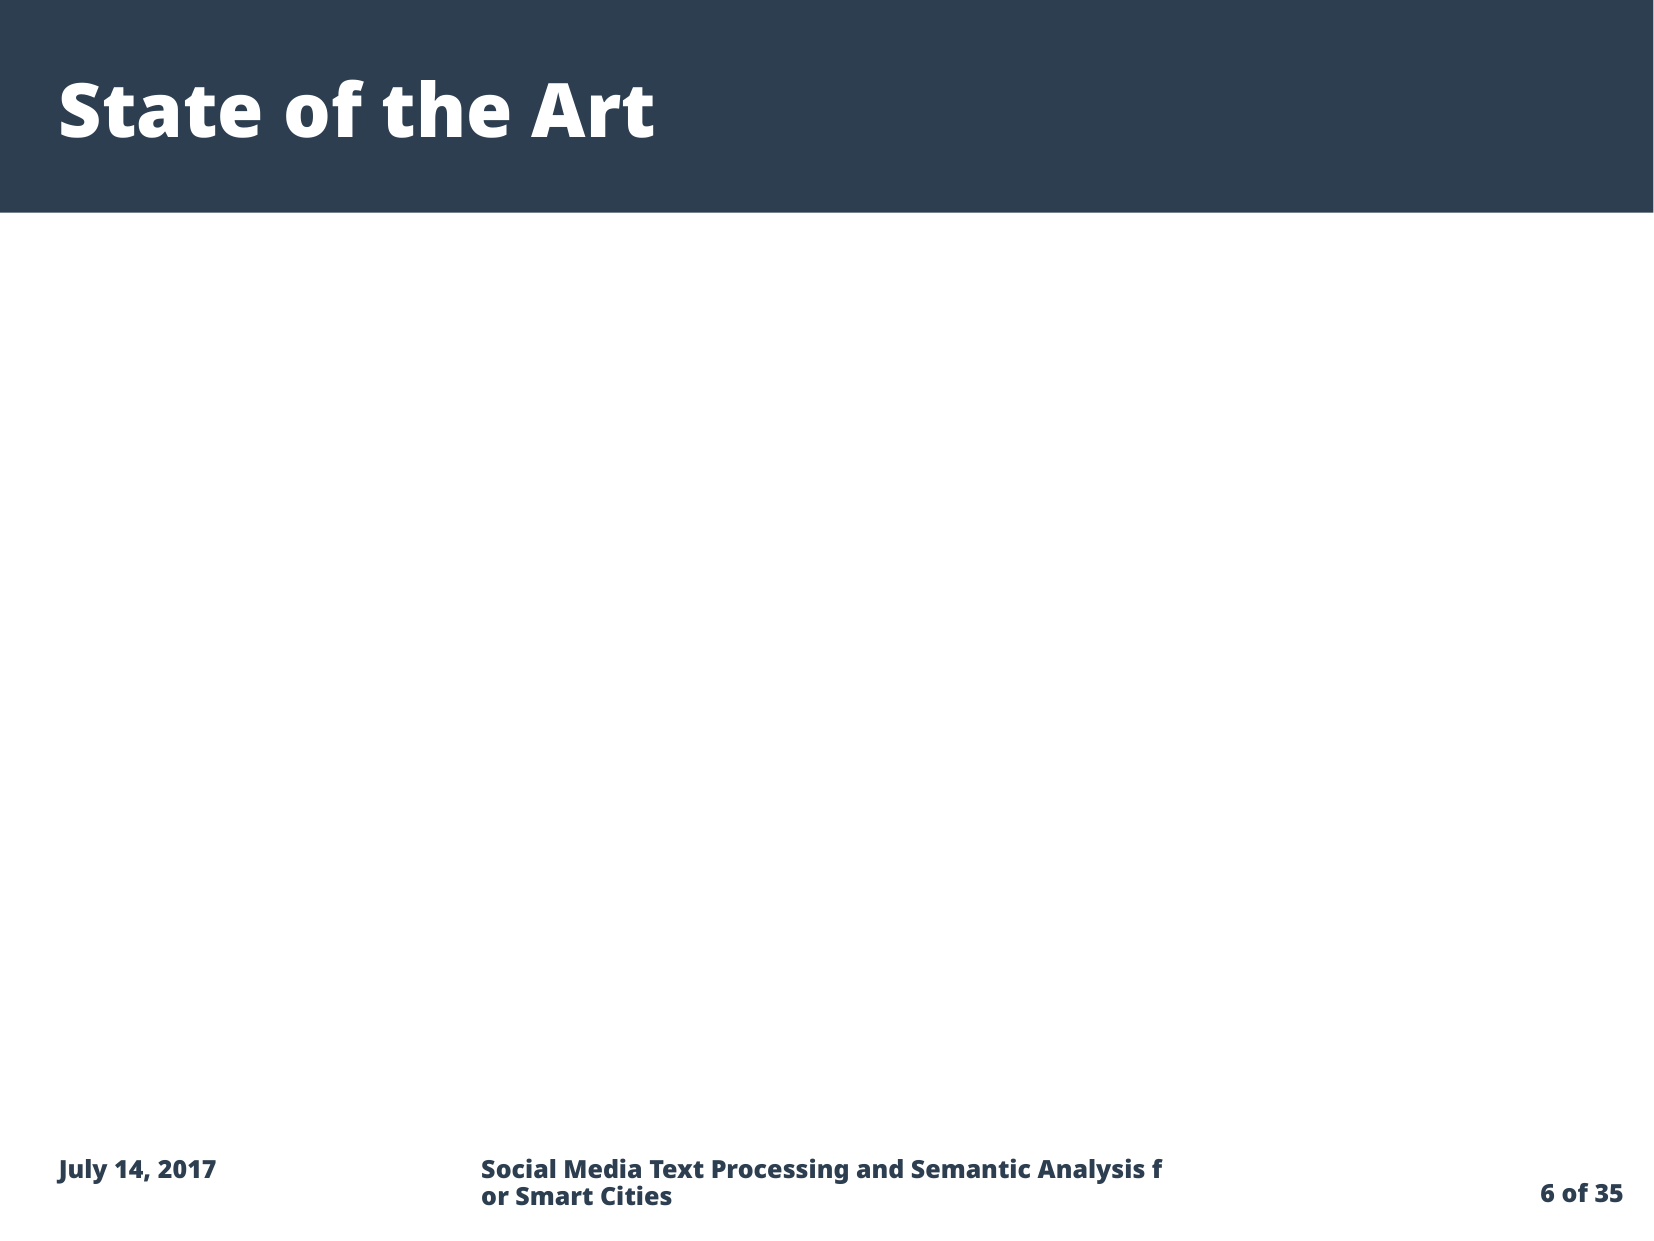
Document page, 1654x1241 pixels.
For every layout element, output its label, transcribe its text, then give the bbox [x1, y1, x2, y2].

title State of the Art [59, 29, 1595, 187]
